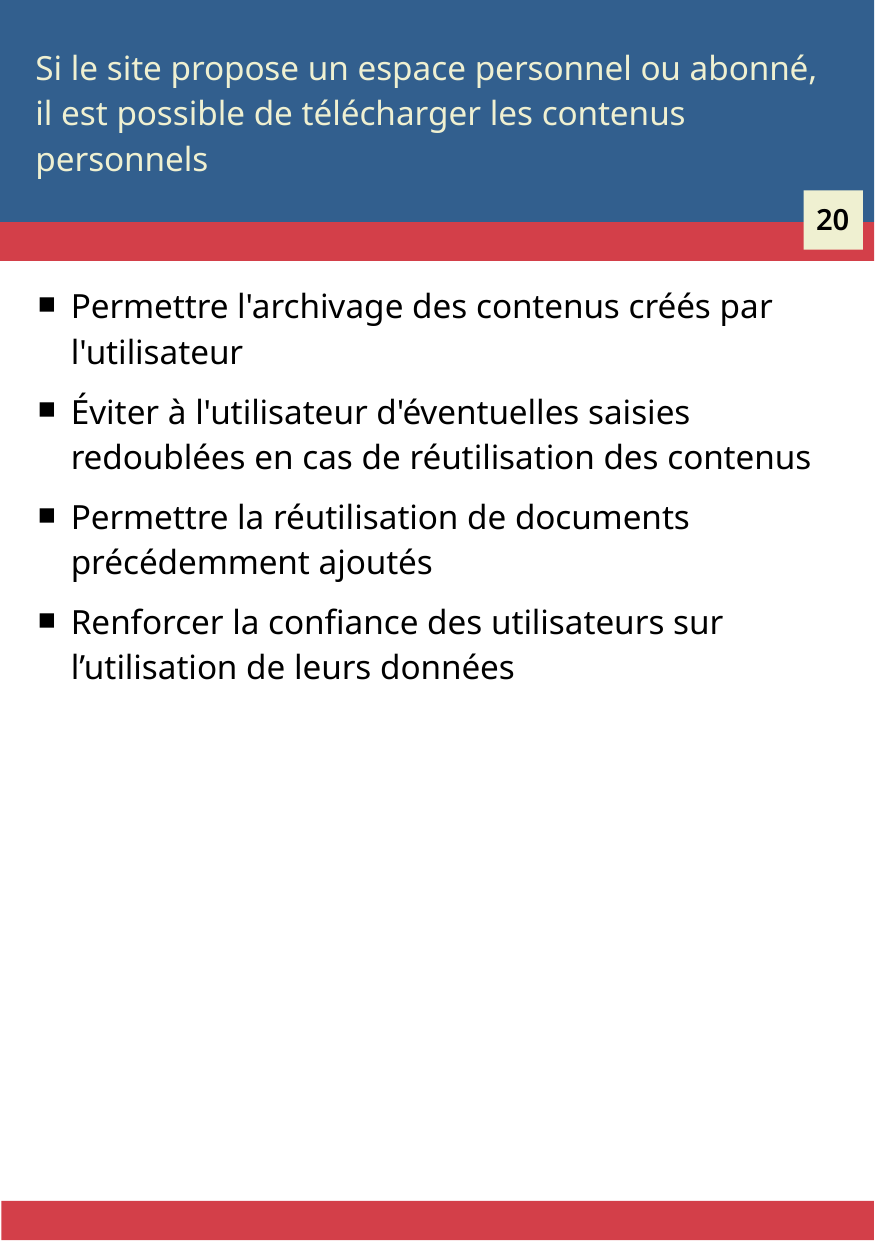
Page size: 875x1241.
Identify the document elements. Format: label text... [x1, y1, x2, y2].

text_box 20 [803, 188, 863, 249]
list Permettre l'archivage des contenus créés par l'utilisateur Éviter à l'utilisateur d'éventuelles saisies redoublées en cas de réutilisation des contenus Permettre la réutilisation de documents précédemment ajoutés Renforcer la confiance des utilisateurs sur l’utilisation de leurs données [23, 283, 839, 1111]
title Si le site propose un espace personnel ou abonné, il est possible de télécharger les contenus personnels [35, 13, 839, 213]
